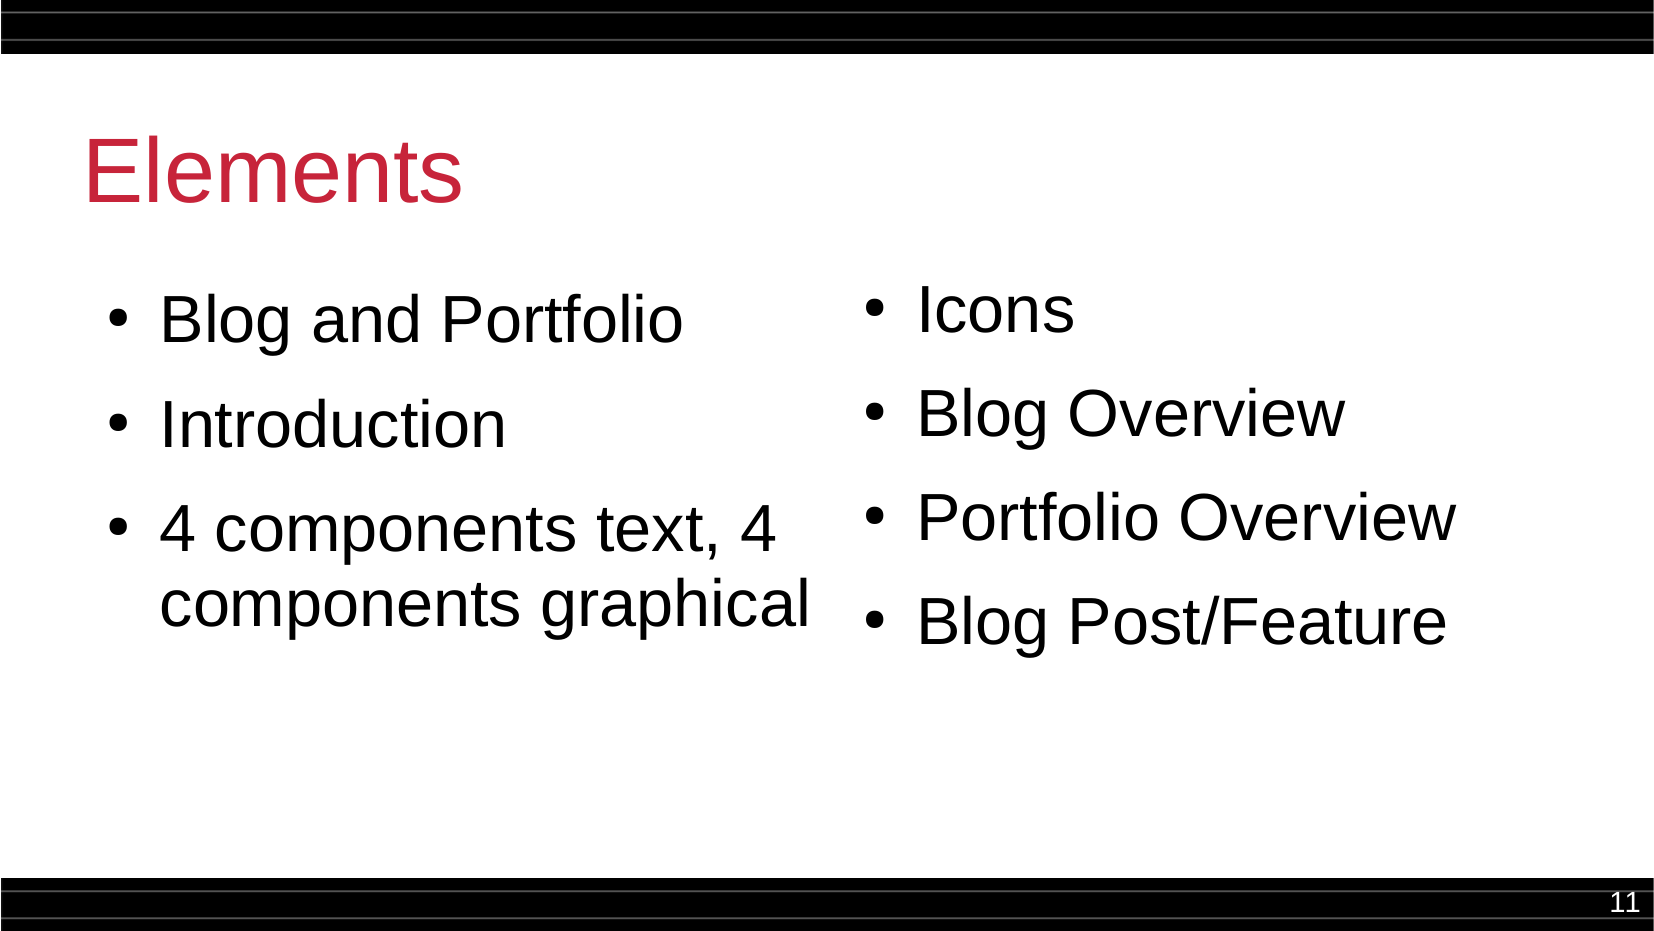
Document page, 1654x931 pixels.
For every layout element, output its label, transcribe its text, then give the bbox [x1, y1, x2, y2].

picture [1, 0, 1654, 54]
picture [1, 878, 1654, 931]
list Blog and Portfolio Introduction 4 components text, 4 components graphical [88, 282, 815, 768]
list Icons Blog Overview Portfolio Overview Blog Post/Feature [845, 271, 1572, 758]
title Elements [82, 92, 1571, 249]
